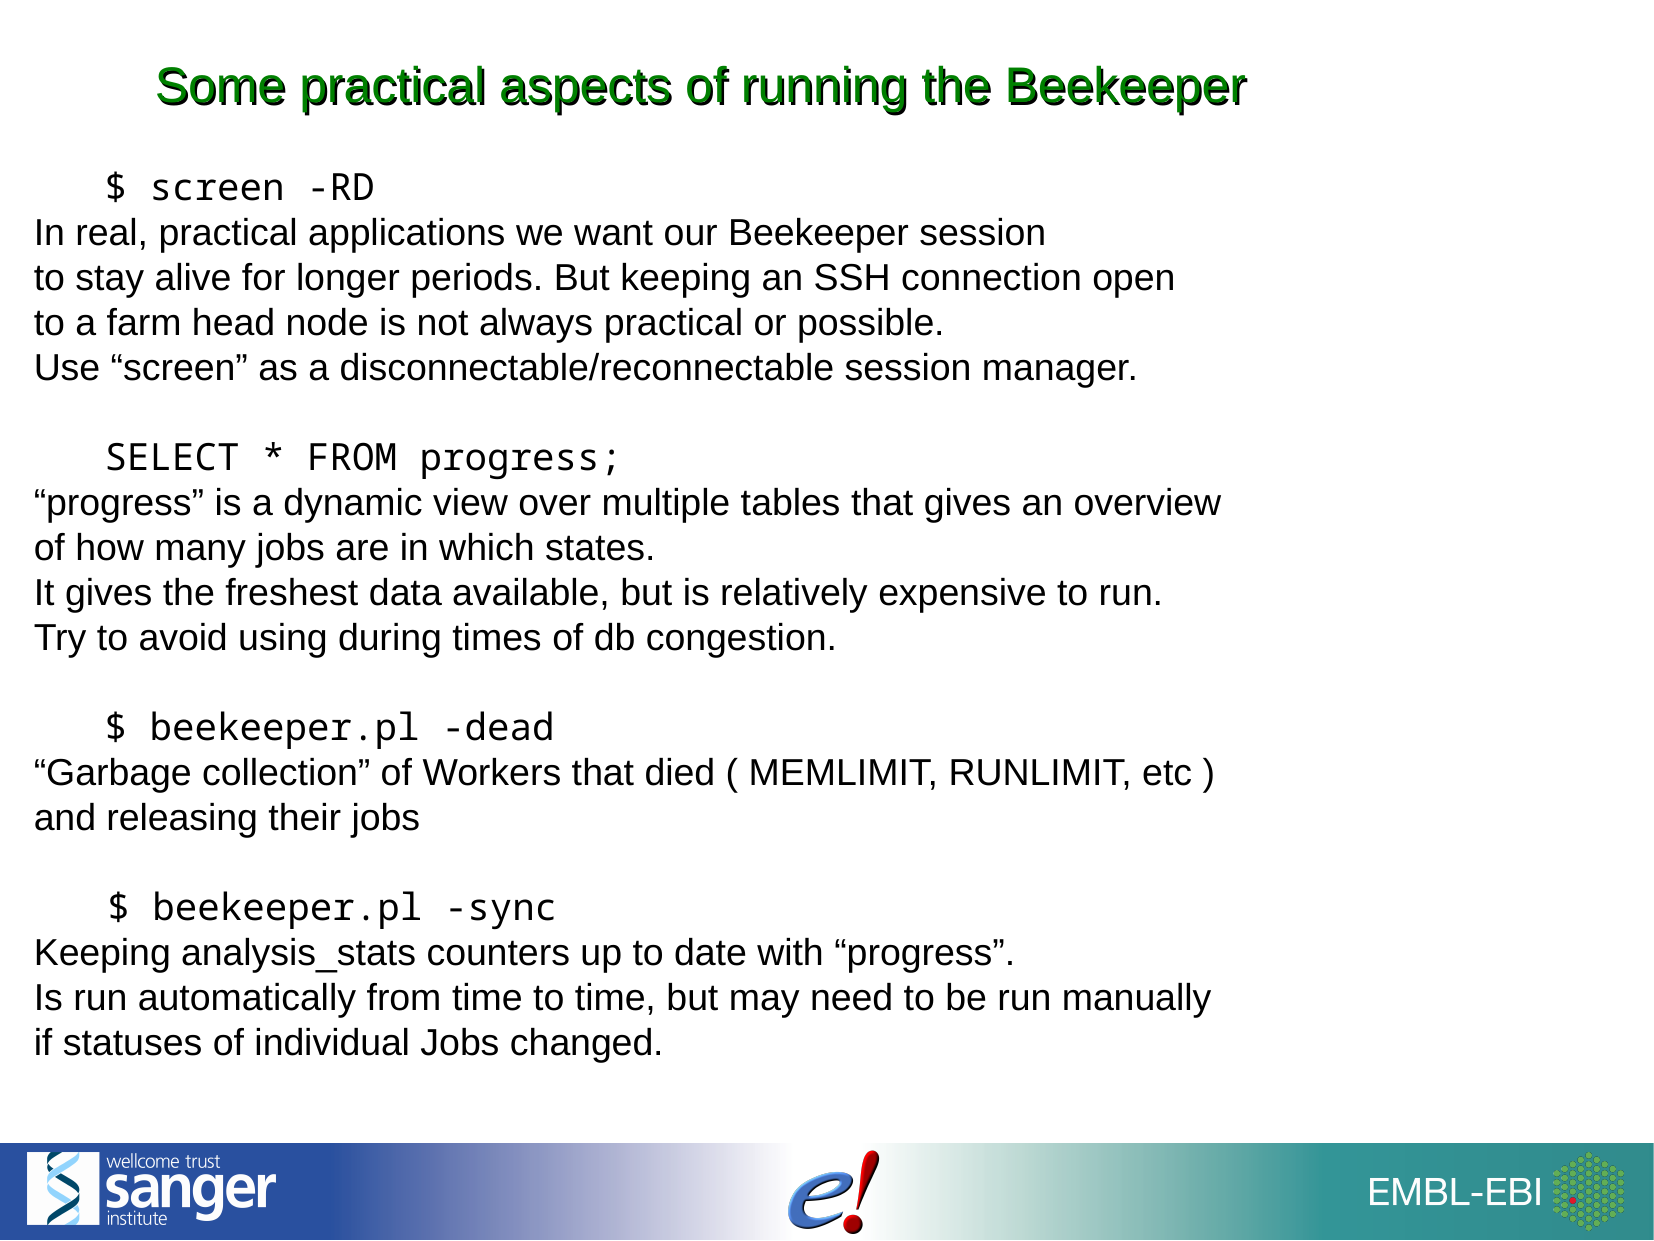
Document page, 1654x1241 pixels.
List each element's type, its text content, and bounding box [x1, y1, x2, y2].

text_box Some practical aspects of running the Beekeeper [56, 21, 1346, 128]
text_box $ screen -RD In real, practical applications we want our Beekeeper session to stay alive for longer periods. But keeping an SSH connection open to a farm head node is not always practical or possible. Use “screen” as a disconnectable/reconnectable session manager. SELECT * FROM progress; “progress” is a dynamic view over multiple tables that gives an overview of how many jobs are in which states. It gives the freshest data available, but is relatively expensive to run. Try to avoid using during times of db congestion. $ beekeeper.pl -dead “Garbage collection” of Workers that died ( MEMLIMIT, RUNLIMIT, etc ) and releasing their jobs $ beekeeper.pl -sync Keeping analysis_stats counters up to date with “progress”. Is run automatically from time to time, but may need to be run manually if statuses of individual Jobs changed. [18, 147, 1557, 1093]
picture [0, 1143, 1654, 1240]
